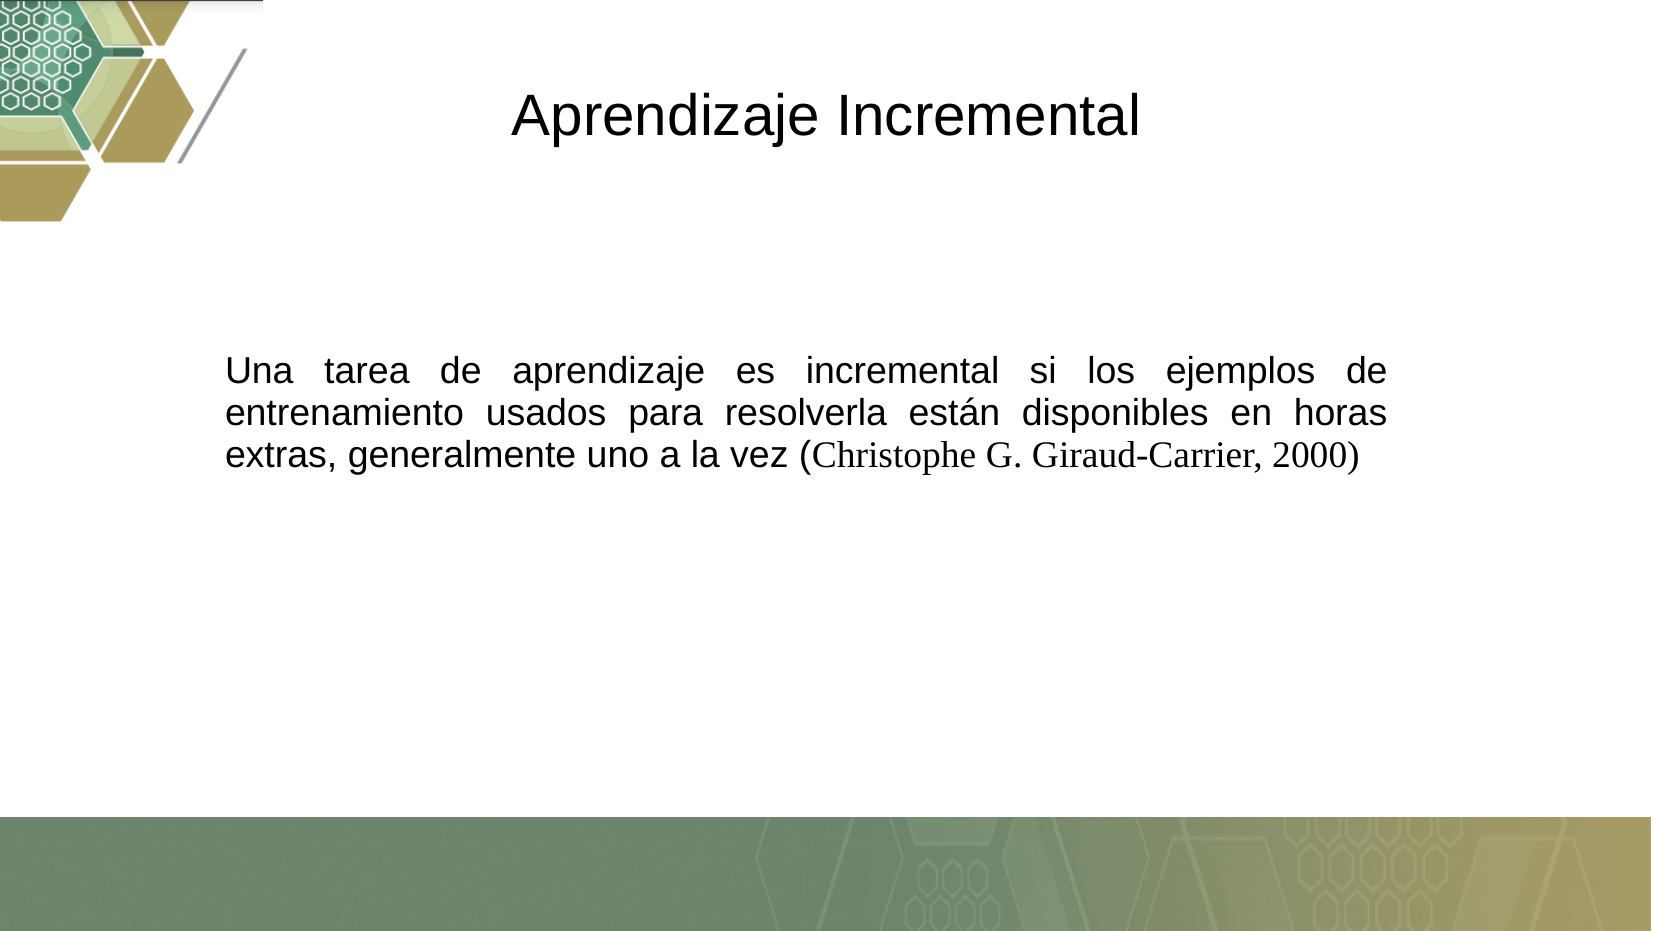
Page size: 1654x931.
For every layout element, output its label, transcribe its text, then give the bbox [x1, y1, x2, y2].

title Aprendizaje Incremental [82, 37, 1571, 193]
picture [0, 0, 263, 244]
subtitle Una tarea de aprendizaje es incremental si los ejemplos de entrenamiento usados para resolverla están disponibles en horas extras, generalmente uno a la vez (Christophe G. Giraud-Carrier, 2000) [225, 225, 1388, 601]
picture [0, 817, 1651, 931]
